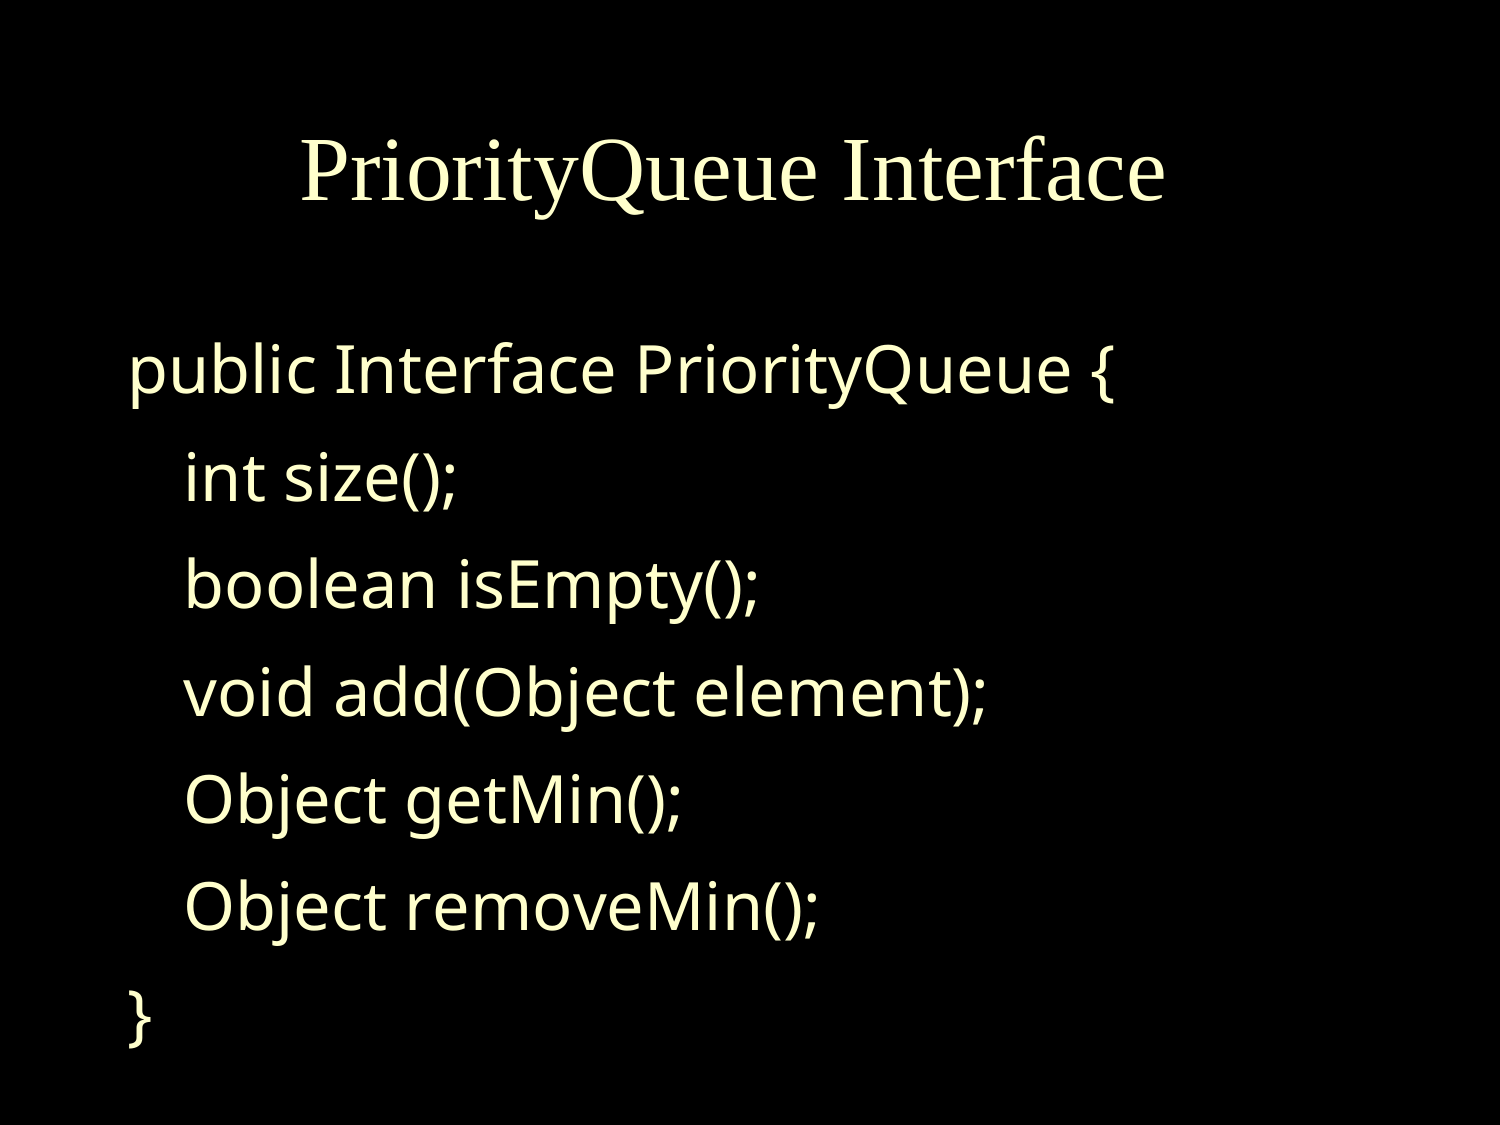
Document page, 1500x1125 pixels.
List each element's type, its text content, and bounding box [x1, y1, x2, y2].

list public Interface PriorityQueue { int size(); boolean isEmpty(); void add(Object element); Object getMin(); Object removeMin(); } [112, 314, 1482, 994]
title PriorityQueue Interface [4, 75, 1463, 265]
